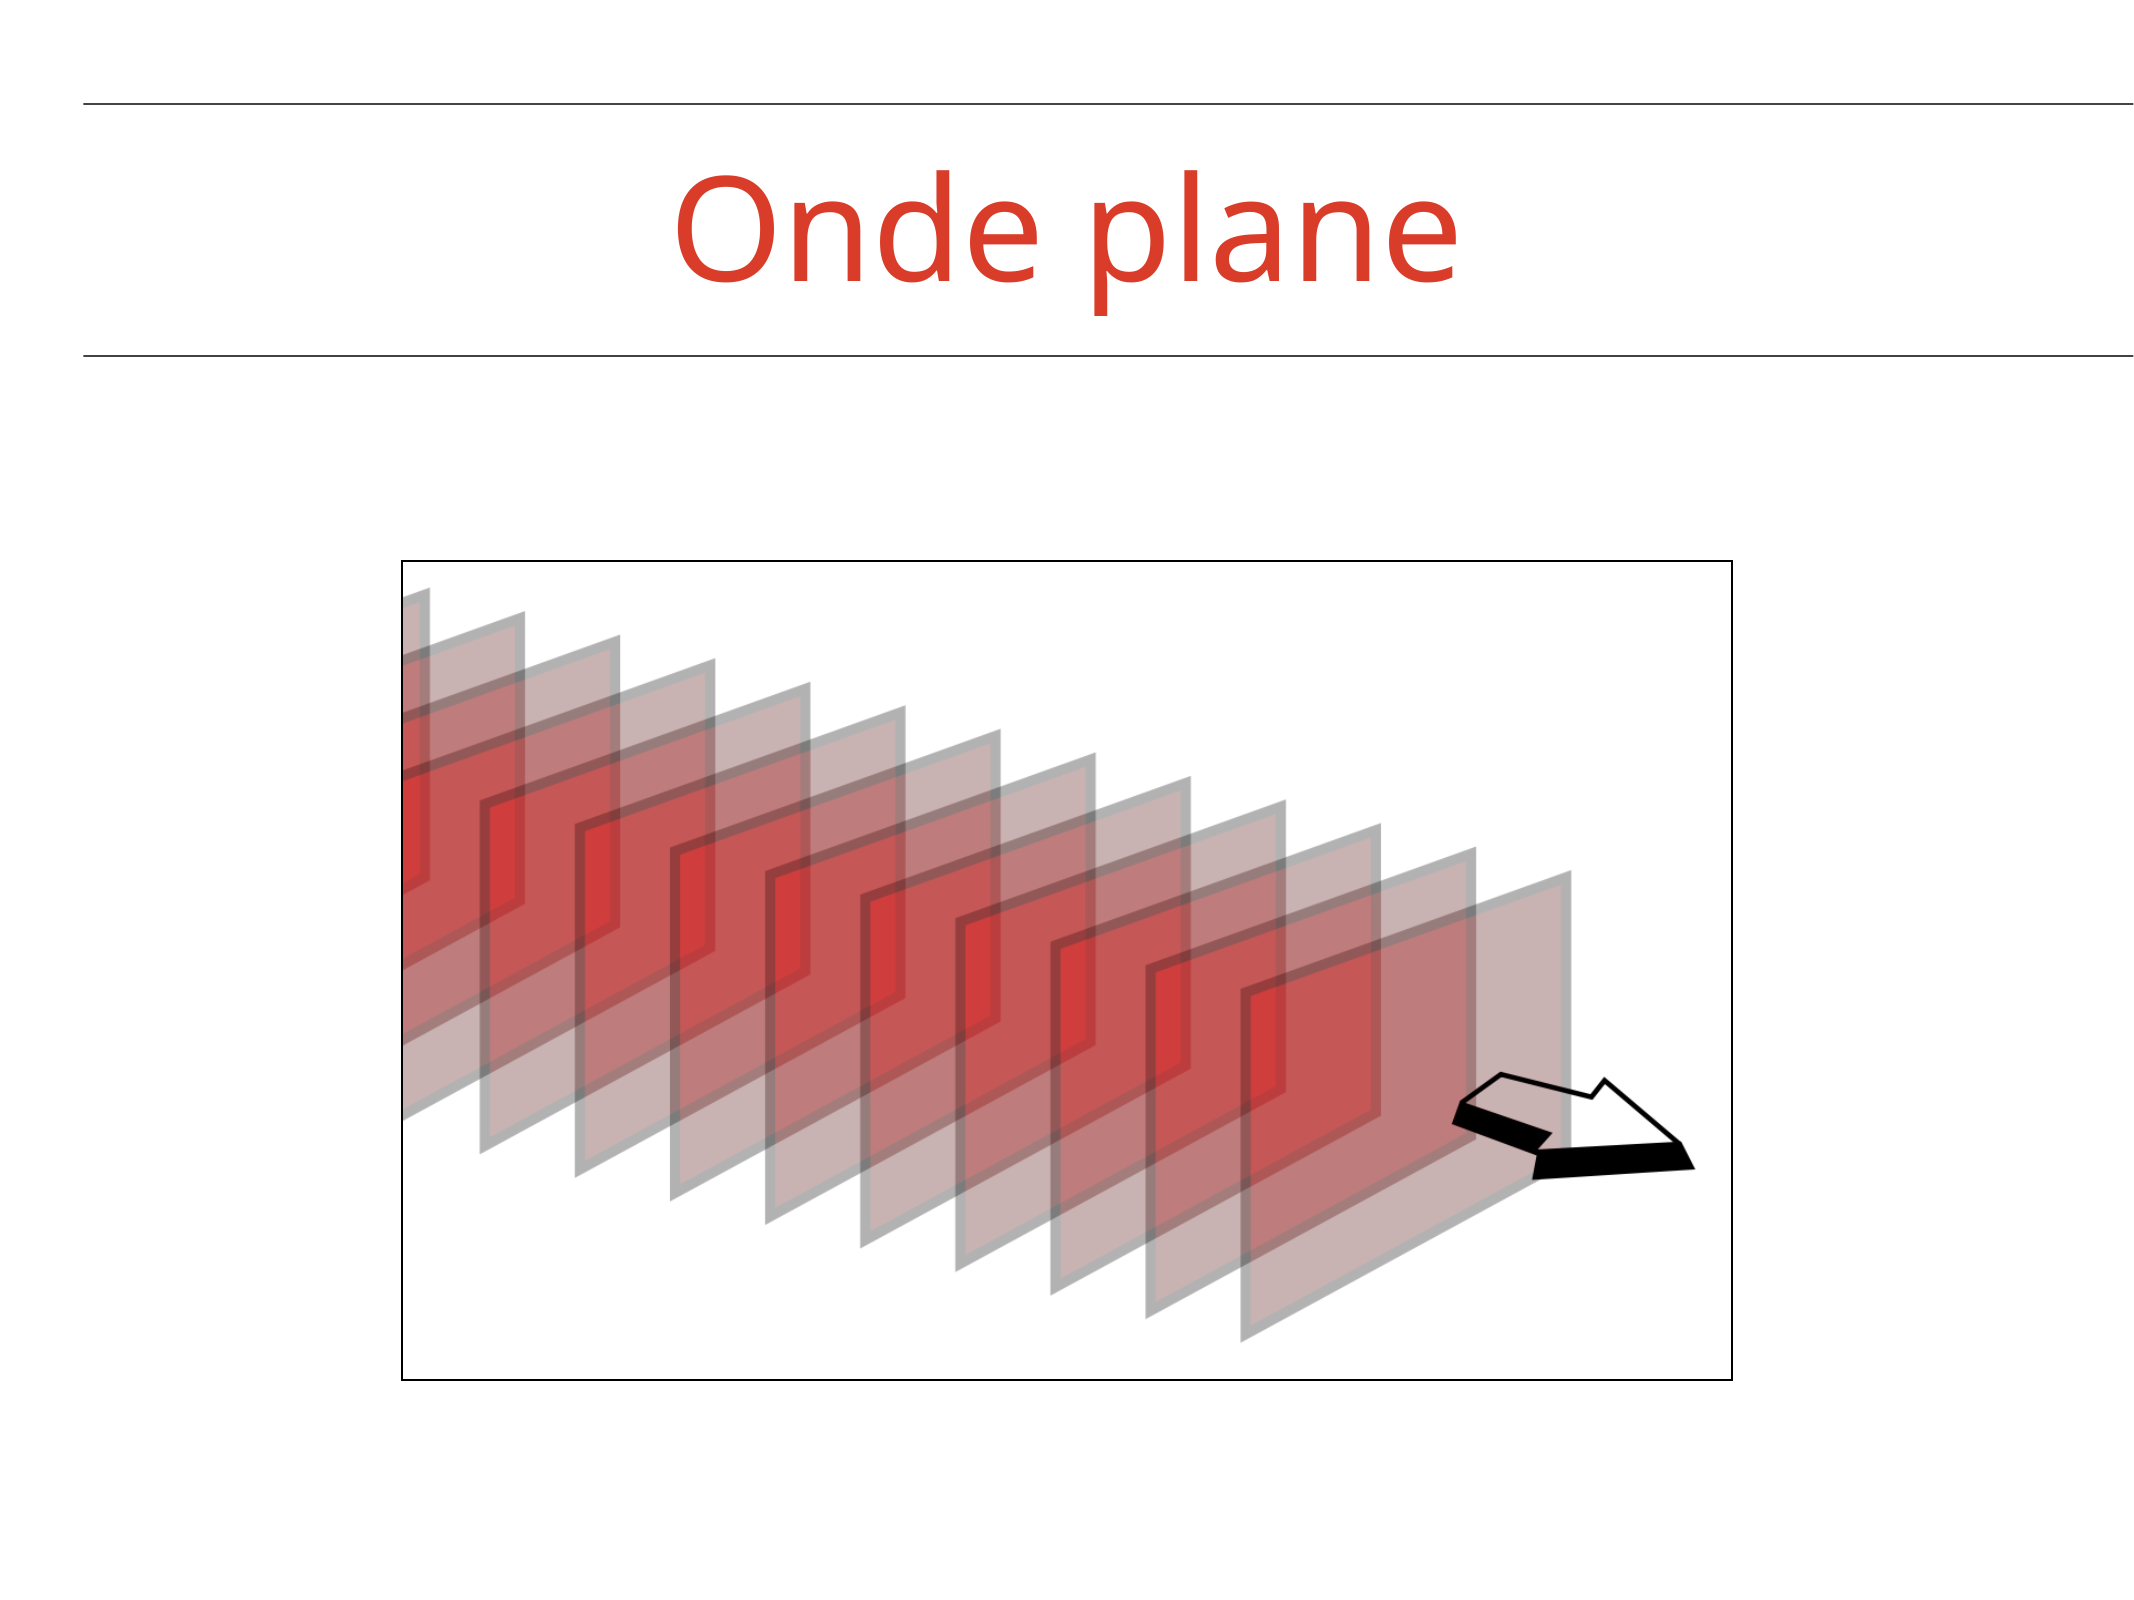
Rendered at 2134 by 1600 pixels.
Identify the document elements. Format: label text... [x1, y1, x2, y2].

text_box Onde plane [83, 131, 2050, 332]
picture [402, 561, 1731, 1379]
